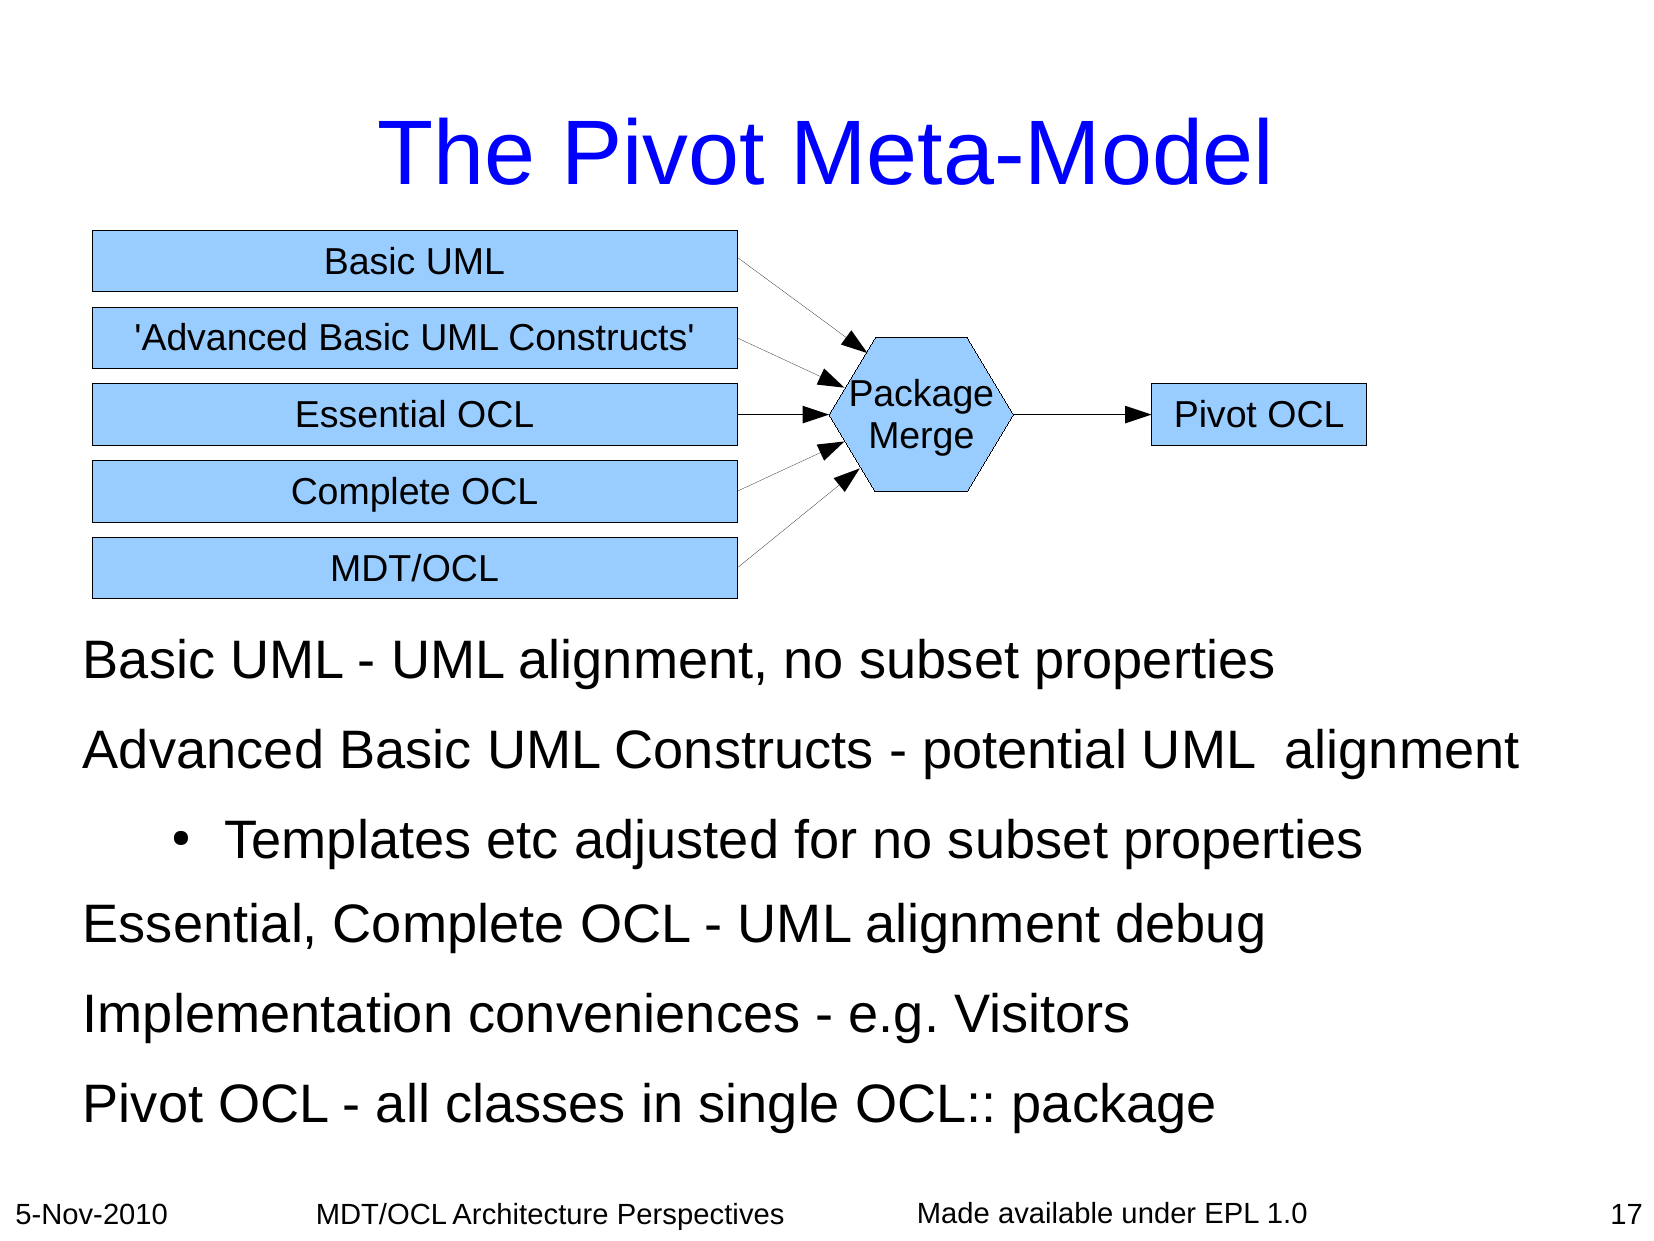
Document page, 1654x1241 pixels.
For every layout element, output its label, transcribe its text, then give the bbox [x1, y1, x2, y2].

text_box 'Advanced Basic UML Constructs' [92, 307, 738, 369]
text_box MDT/OCL [92, 537, 738, 599]
text_box Basic UML [92, 230, 738, 292]
list Basic UML - UML alignment, no subset properties Advanced Basic UML Constructs - potential UML alignment Templates etc adjusted for no subset properties Essential, Complete OCL - UML alignment debug Implementation conveniences - e.g. Visitors Pivot OCL - all classes in single OCL:: package [82, 629, 1571, 1135]
title The Pivot Meta-Model [82, 49, 1571, 257]
text_box Complete OCL [92, 460, 738, 523]
text_box Essential OCL [92, 383, 738, 446]
text_box Pivot OCL [1151, 383, 1367, 446]
text_box Package Merge [829, 337, 1014, 492]
